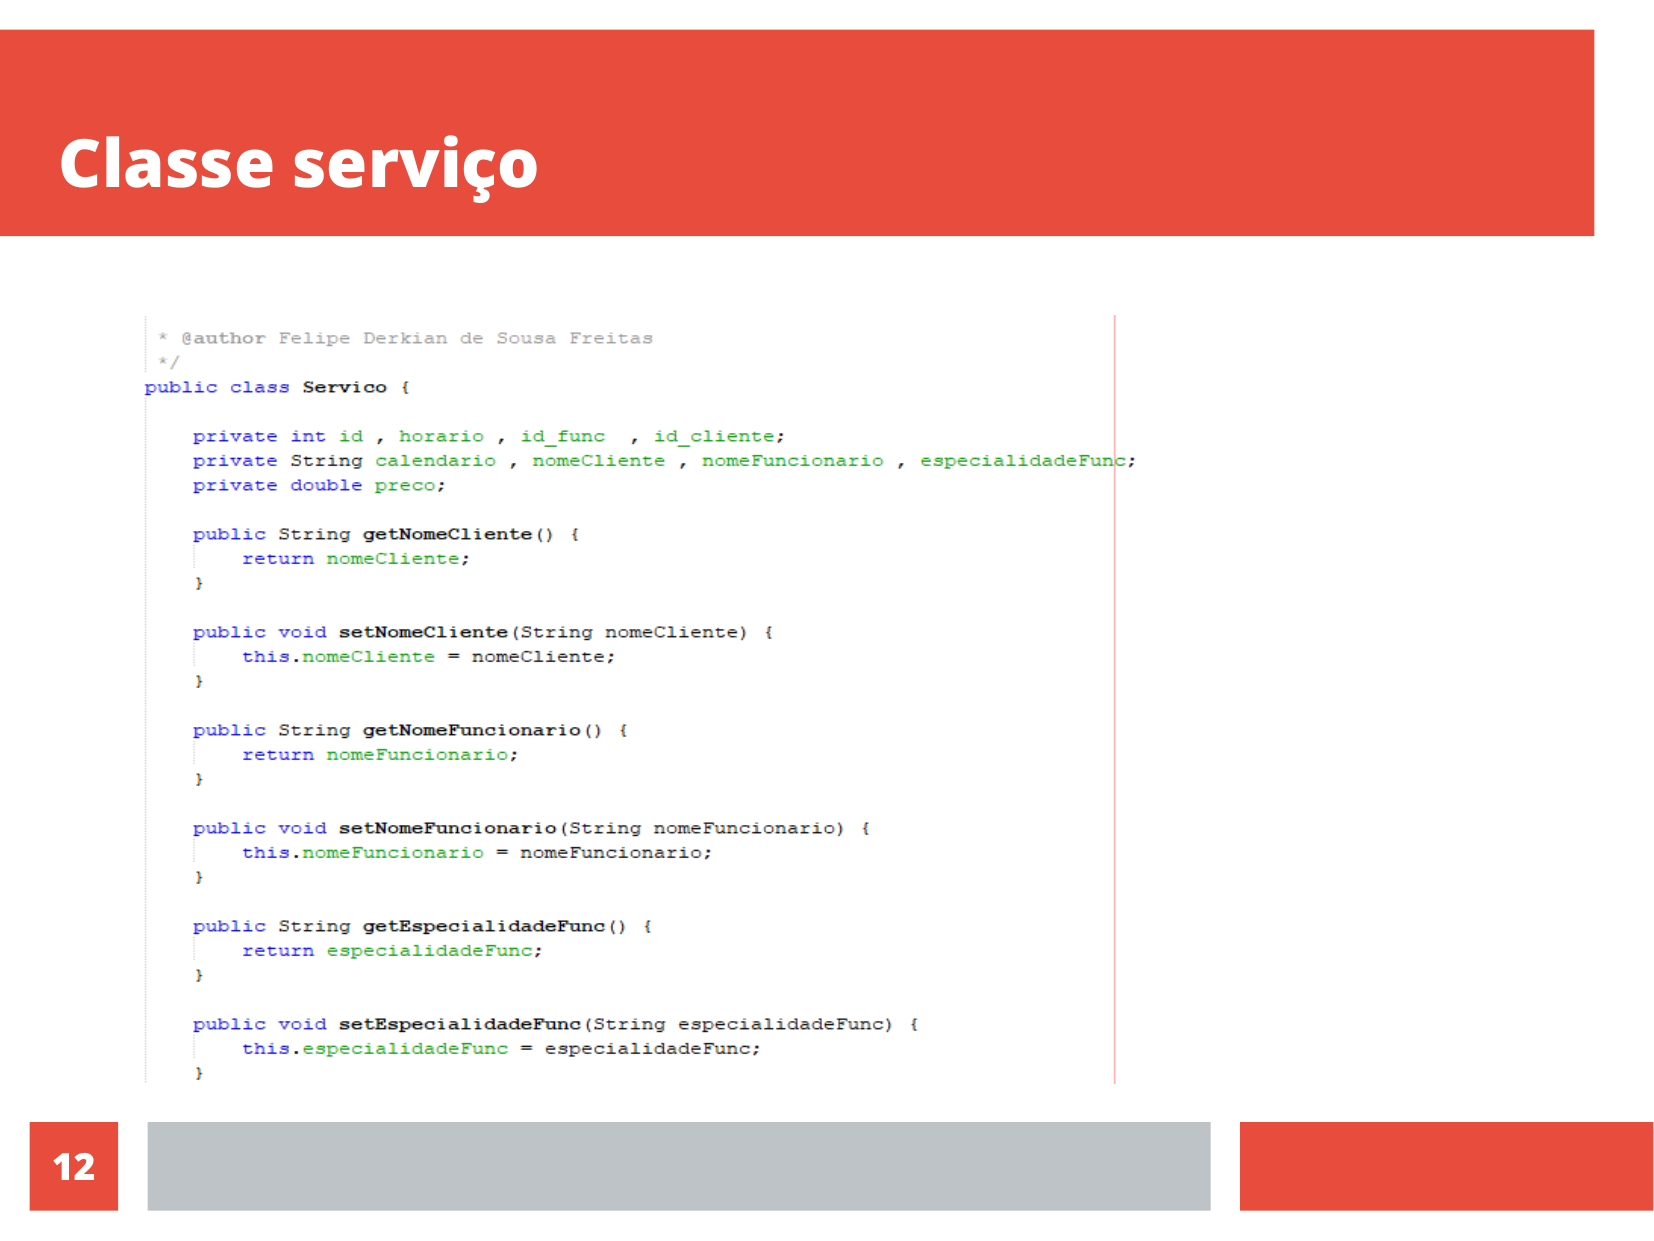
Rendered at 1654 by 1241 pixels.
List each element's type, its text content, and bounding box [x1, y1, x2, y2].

title Classe serviço [59, 59, 1595, 207]
picture [136, 315, 1567, 1084]
